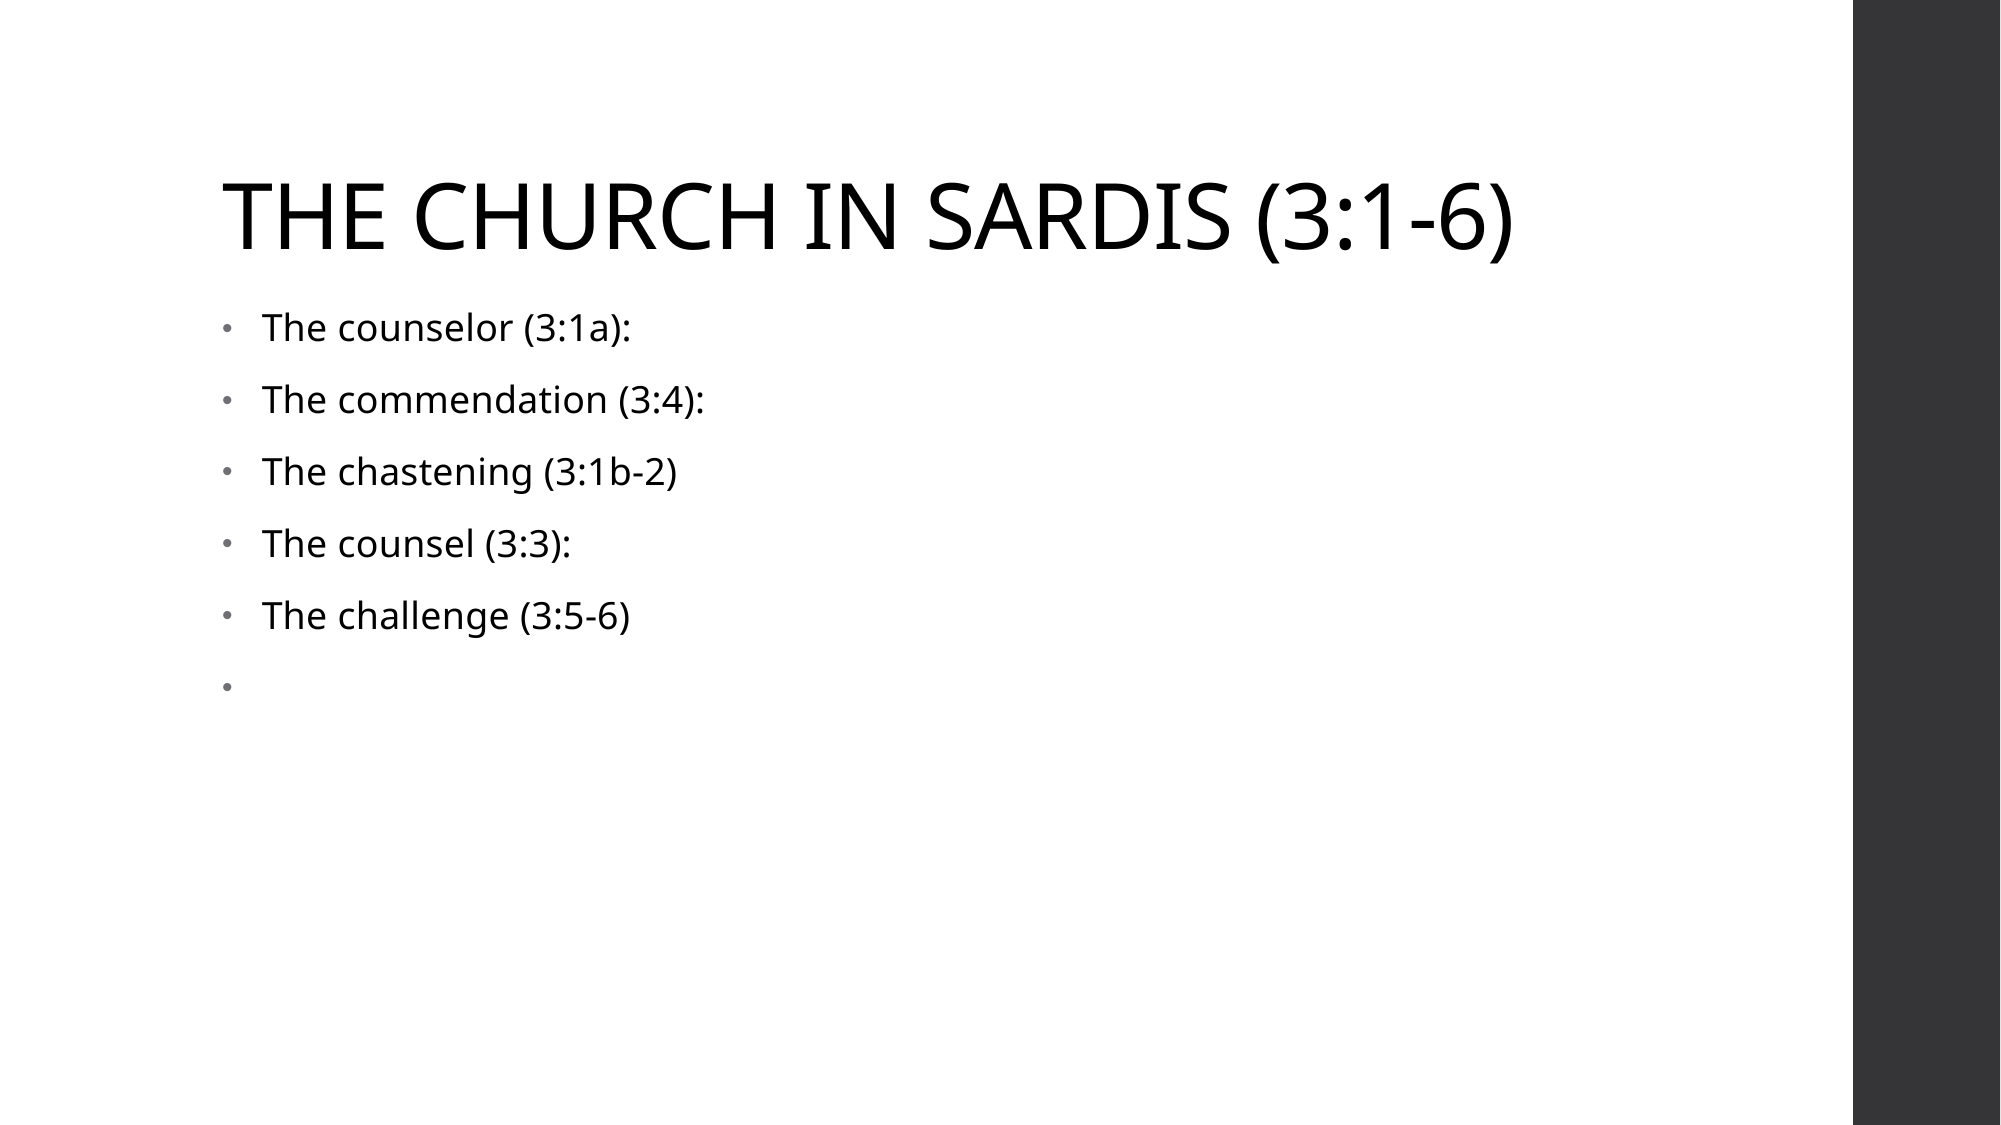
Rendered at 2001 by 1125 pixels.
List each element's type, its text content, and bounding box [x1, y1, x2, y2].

title THE CHURCH IN SARDIS (3:1-6) [206, 60, 1797, 278]
list The counselor (3:1a): The commendation (3:4): The chastening (3:1b-2) The counsel (3:3): The challenge (3:5-6) [206, 299, 1617, 1014]
